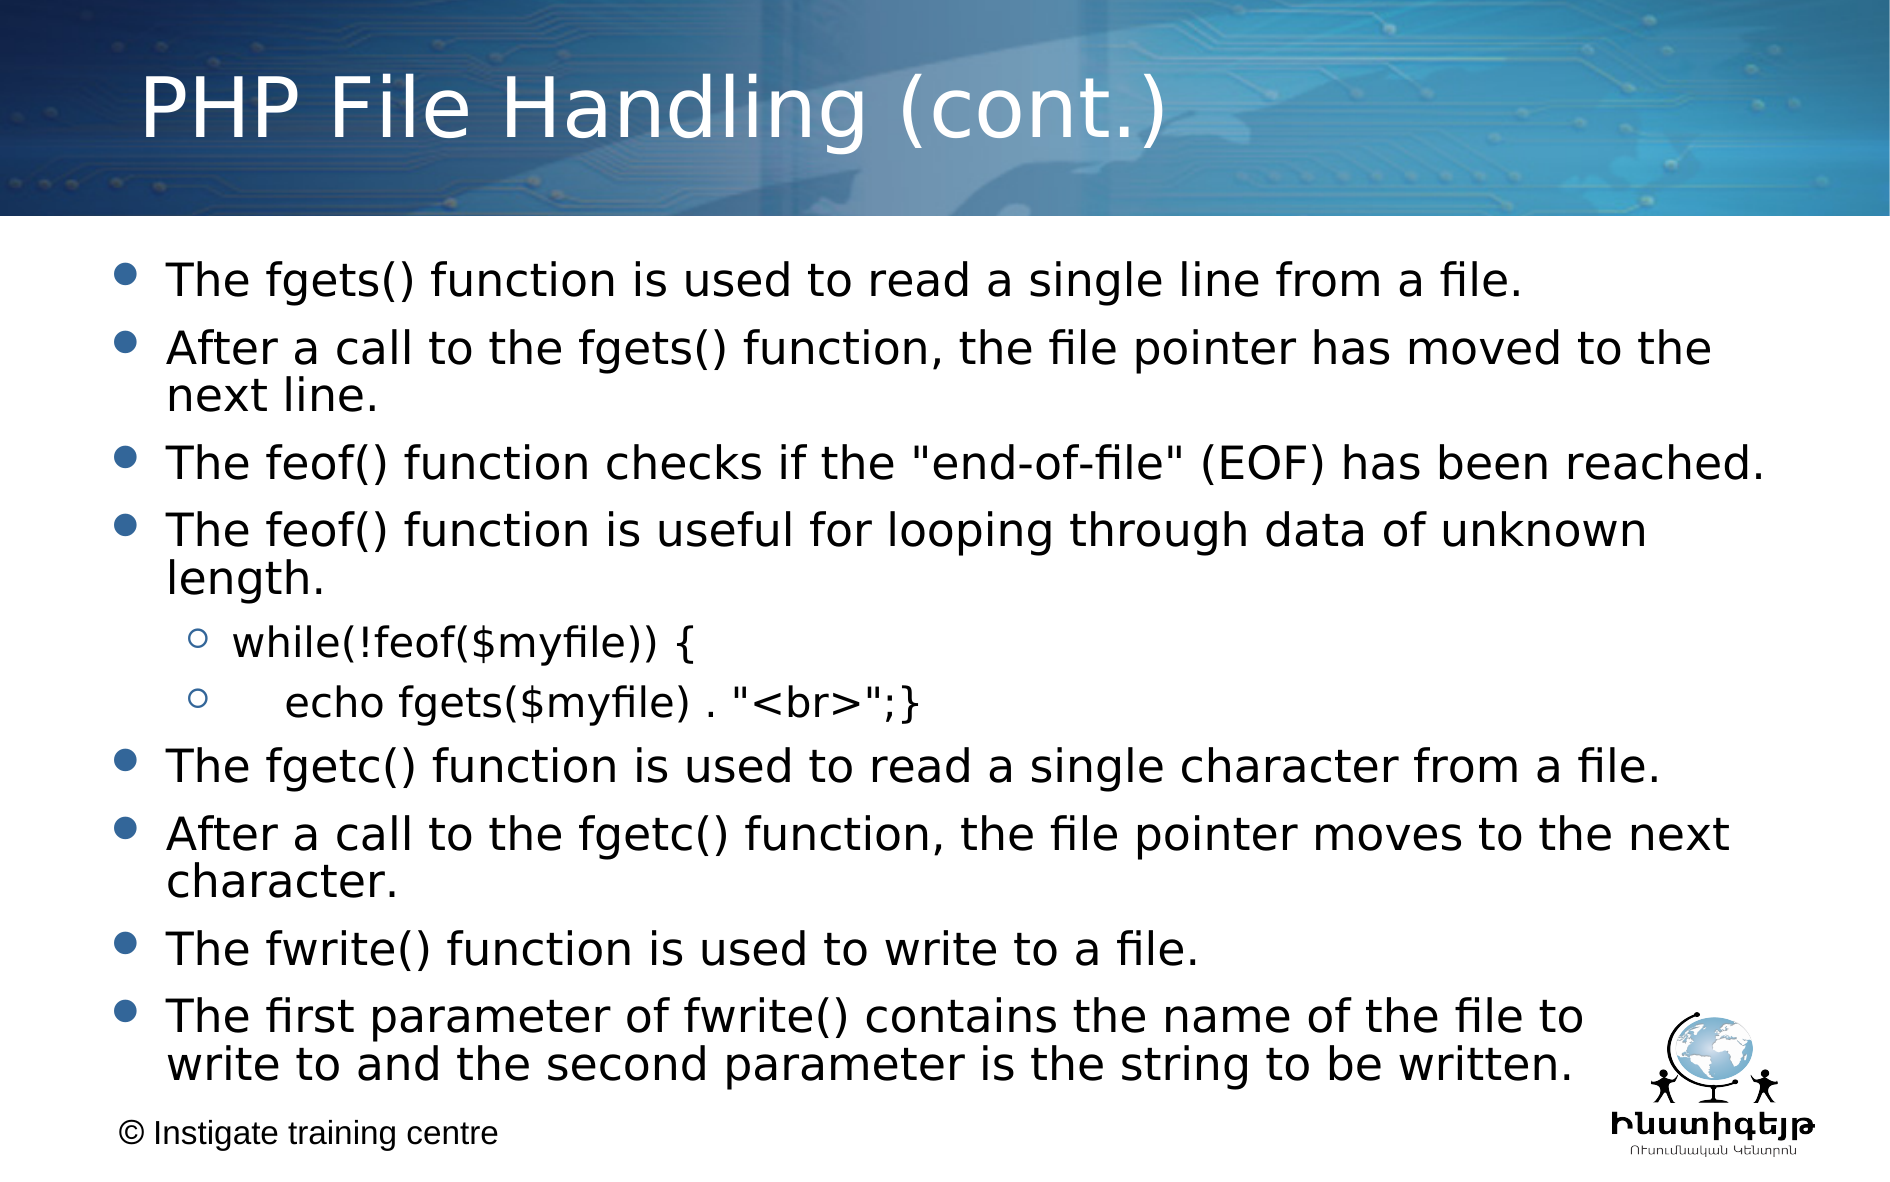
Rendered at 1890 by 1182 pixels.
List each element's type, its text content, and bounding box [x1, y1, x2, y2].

picture [0, 0, 1890, 216]
list The fgets() function is used to read a single line from a file. After a call to the fgets() function, the file pointer has moved to the next line. The feof() function checks if the "end-of-file" (EOF) has been reached. The feof() function is useful for looping through data of unknown length. while(!feof($myfile)) { echo fgets($myfile) . "<br>";} The fgetc() function is used to read a single character from a file. After a call to the fgetc() function, the file pointer moves to the next character. The fwrite() function is used to write to a file. The first parameter of fwrite() contains the name of the file to write to and the second parameter is the string to be written. [110, 258, 1801, 286]
text_box PHP File Handling (cont.) [138, 82, 1801, 88]
picture [1612, 1012, 1815, 1157]
